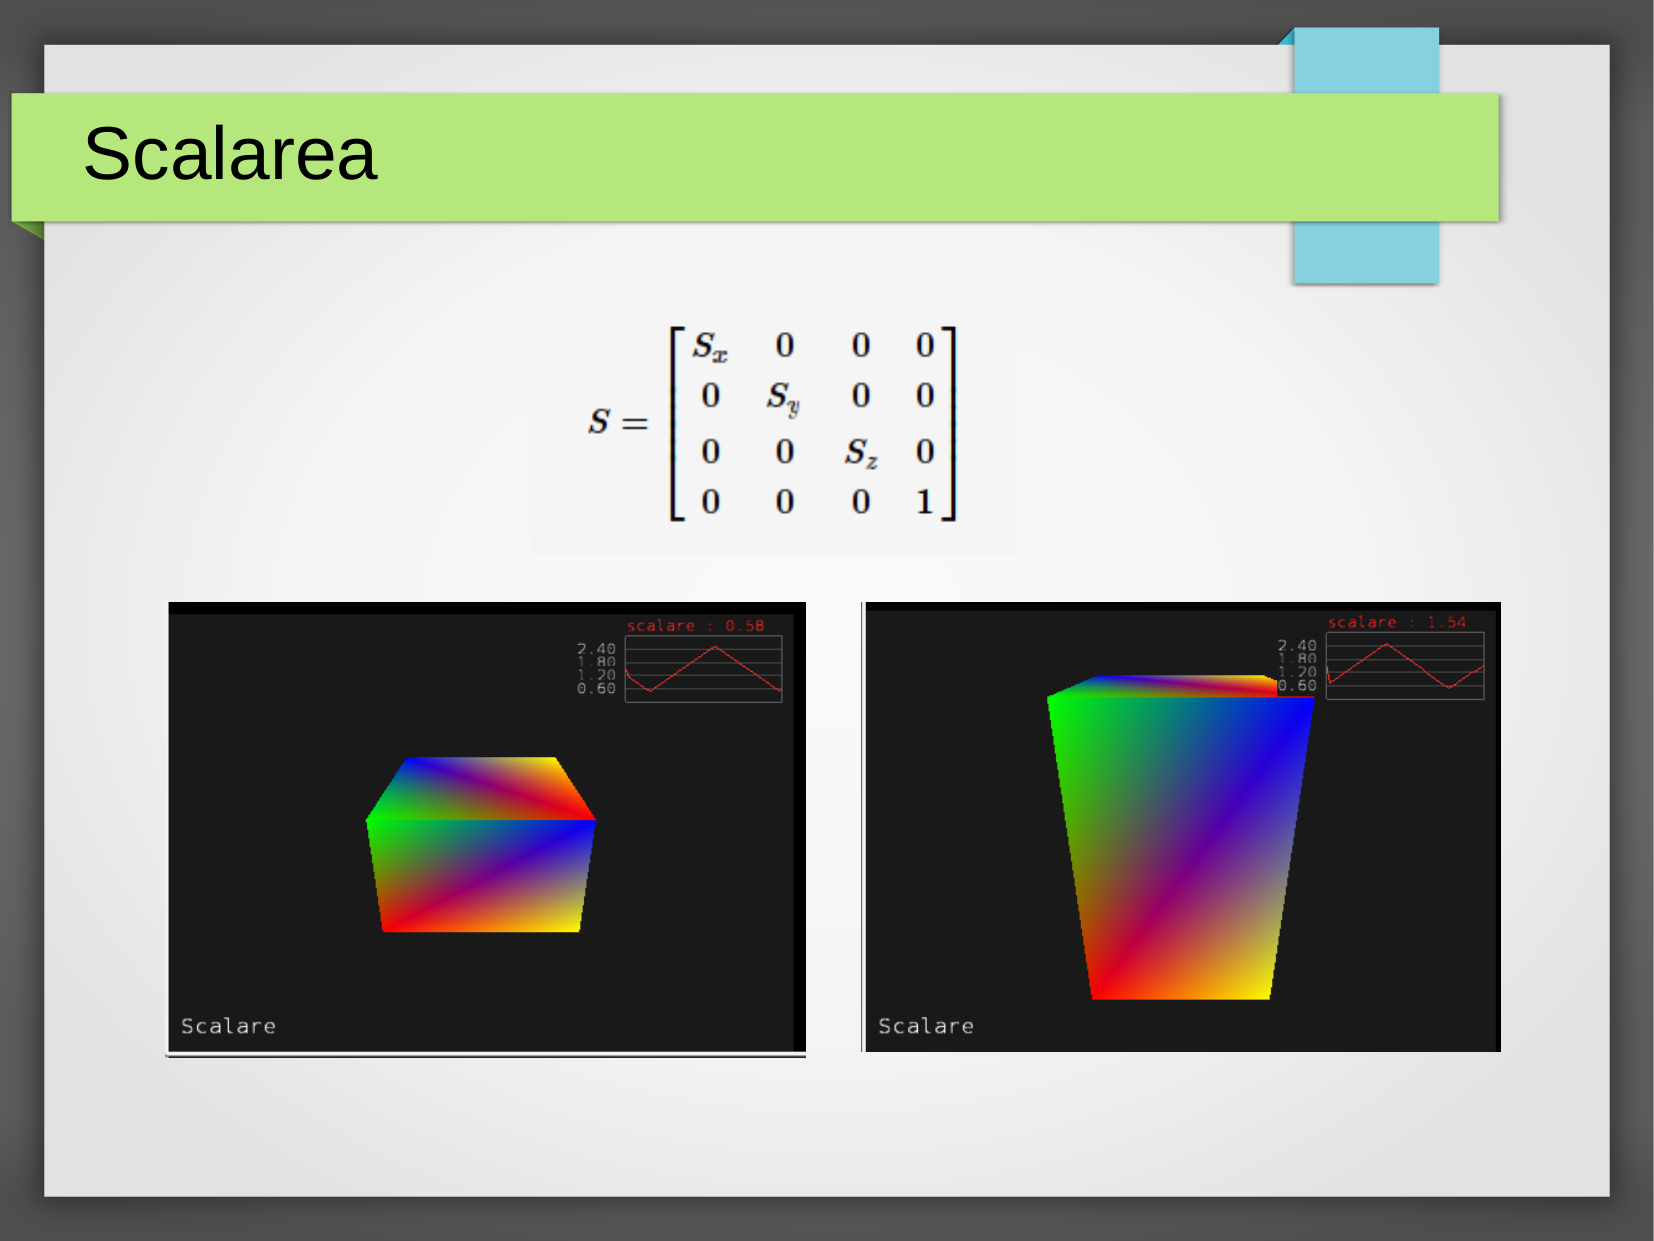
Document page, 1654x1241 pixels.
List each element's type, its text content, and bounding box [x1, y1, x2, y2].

title Scalarea [82, 94, 1264, 213]
picture [0, 0, 1654, 1241]
